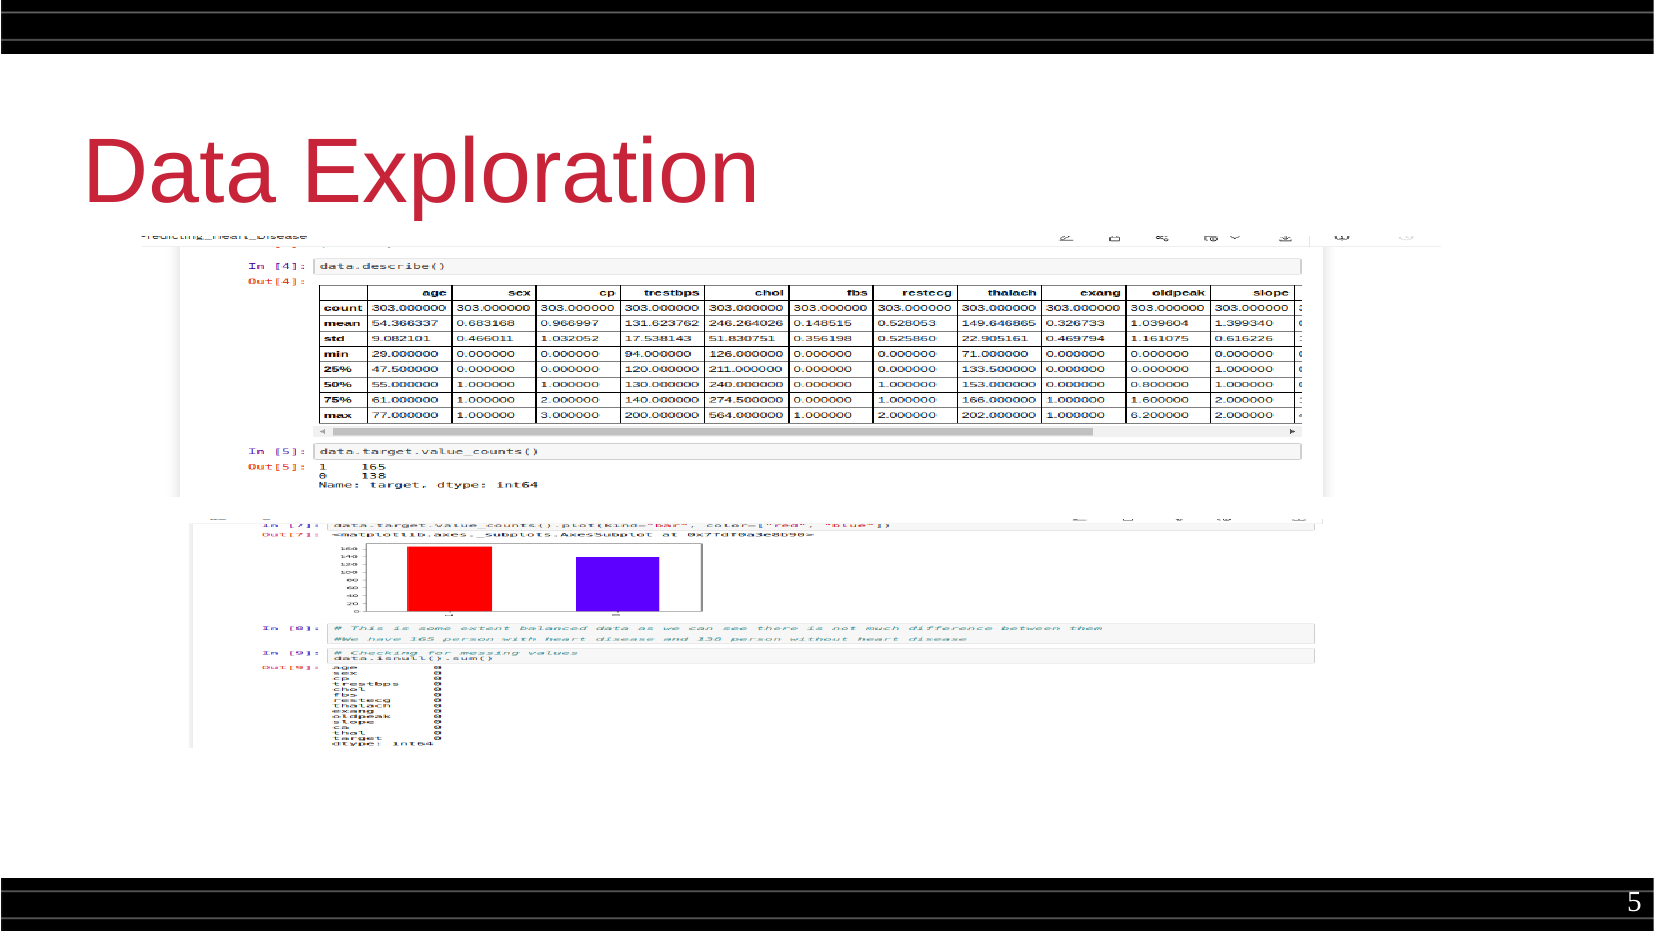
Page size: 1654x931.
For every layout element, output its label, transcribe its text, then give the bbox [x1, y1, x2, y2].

picture [141, 236, 1441, 497]
title Data Exploration [82, 92, 1571, 249]
picture [1, 878, 1654, 931]
picture [1, 0, 1654, 54]
picture [188, 519, 1323, 748]
